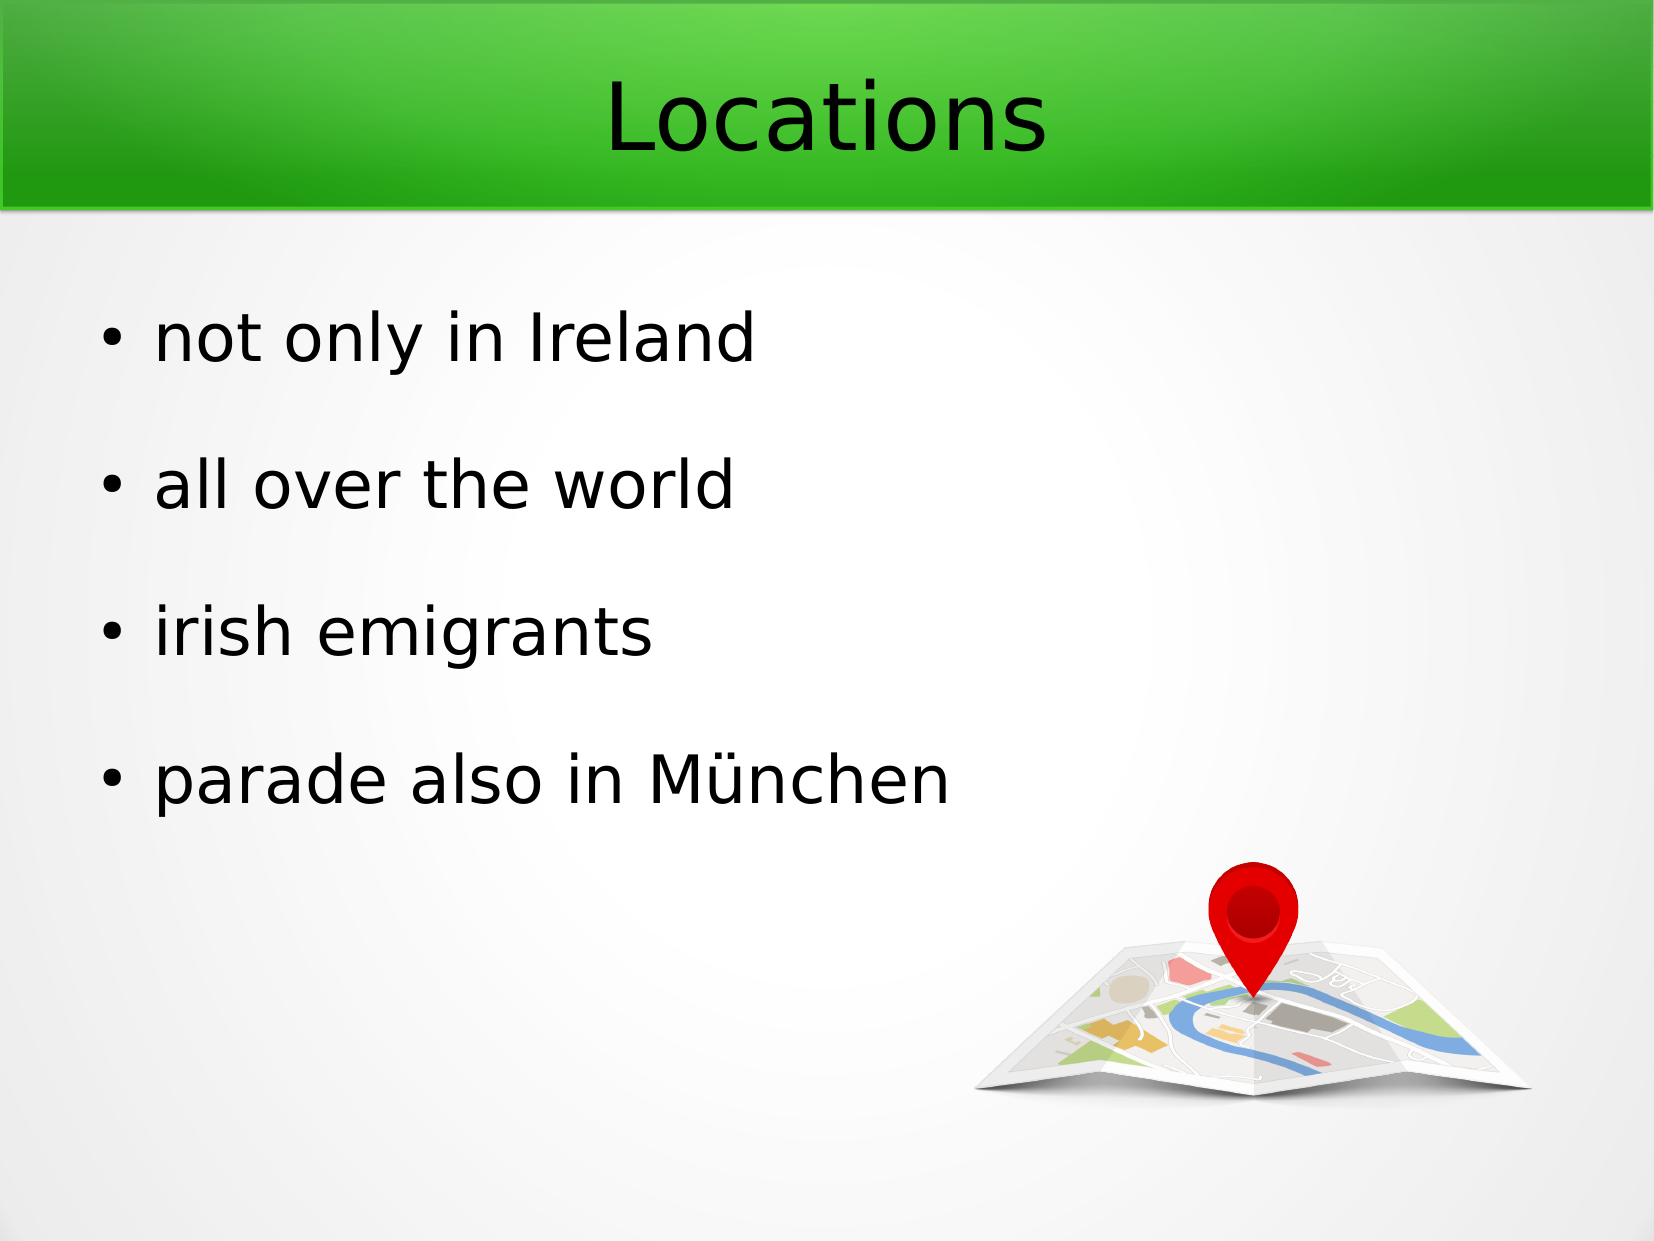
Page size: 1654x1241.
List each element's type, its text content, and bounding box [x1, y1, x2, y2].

picture [960, 862, 1548, 1117]
list not only in Ireland all over the world irish emigrants parade also in München [82, 299, 1571, 1019]
title Locations [82, 47, 1571, 189]
